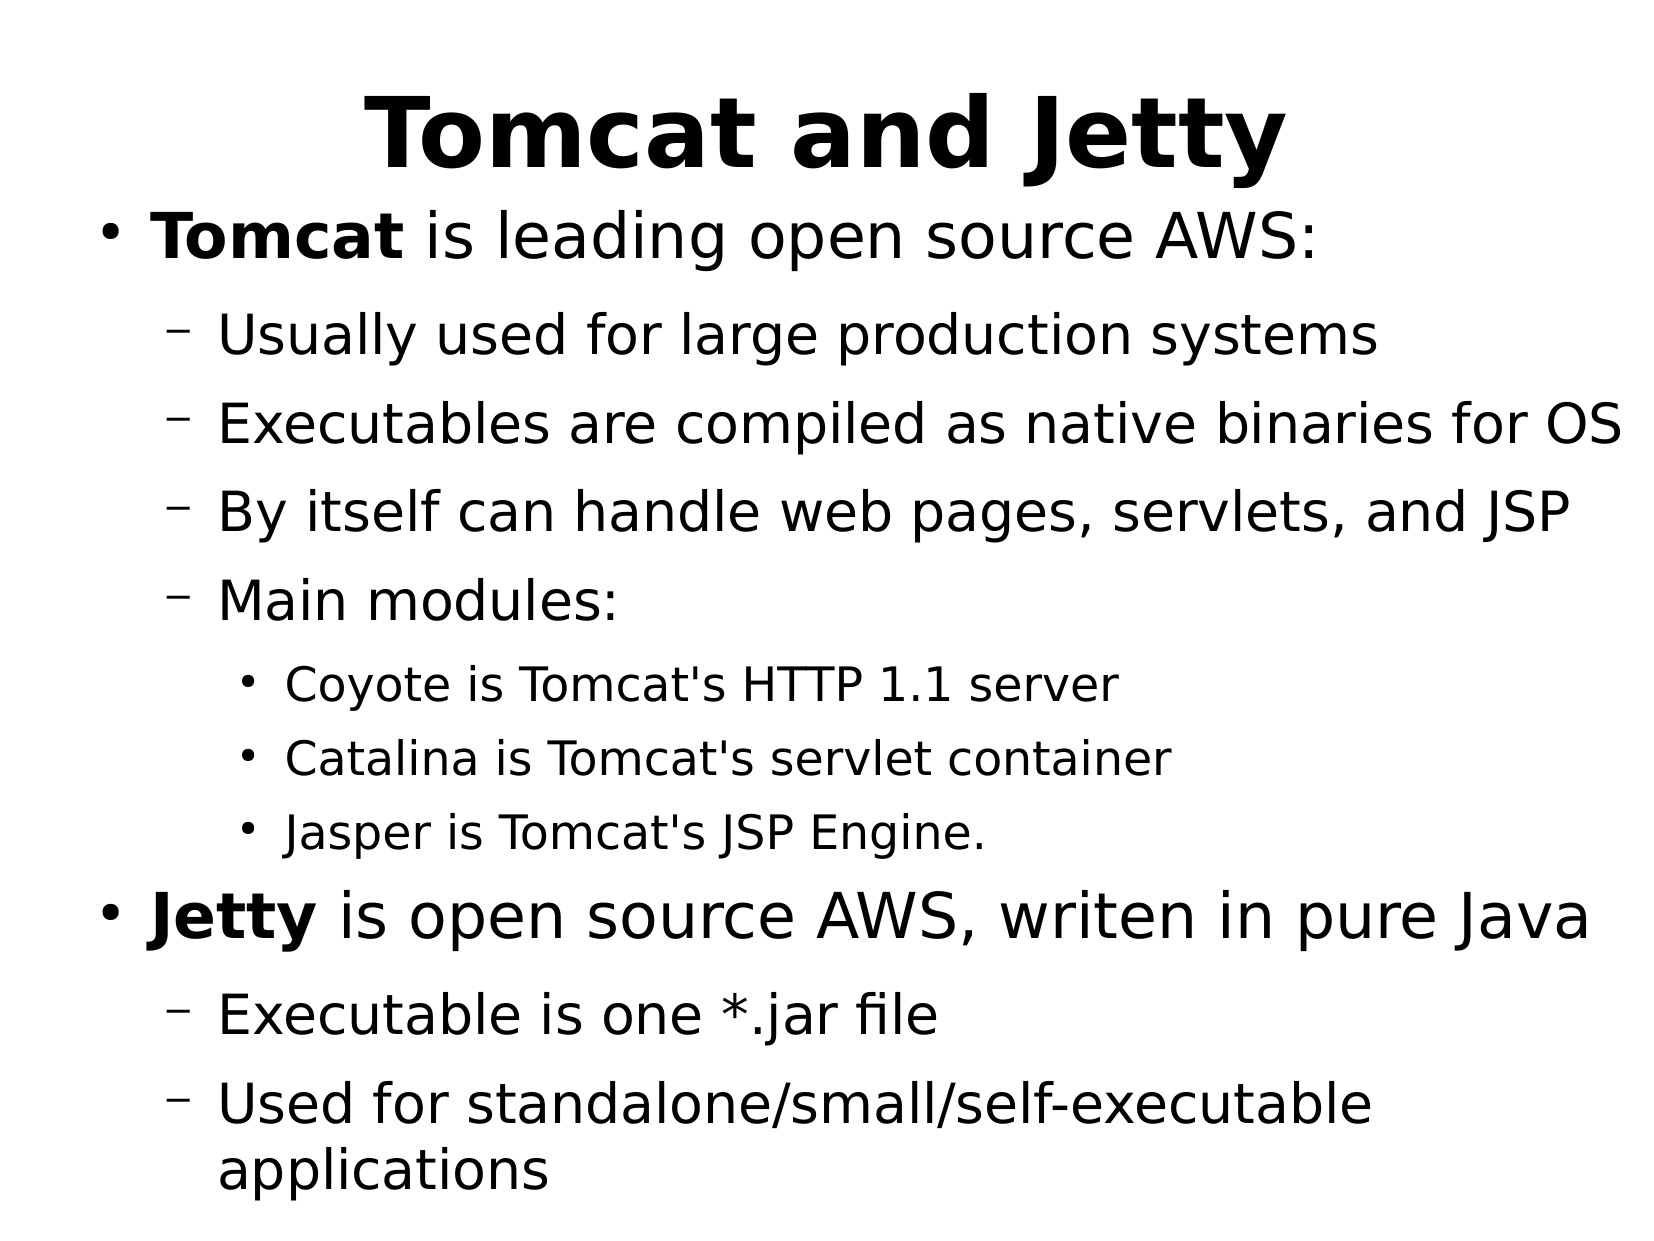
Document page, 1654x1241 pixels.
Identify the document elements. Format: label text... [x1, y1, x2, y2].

title Tomcat and Jetty [82, 49, 1571, 195]
list Tomcat is leading open source AWS: Usually used for large production systems Executables are compiled as native binaries for OS By itself can handle web pages, servlets, and JSP Main modules: Coyote is Tomcat's HTTP 1.1 server Catalina is Tomcat's servlet container Jasper is Tomcat's JSP Engine. Jetty is open source AWS, writen in pure Java Executable is one *.jar file Used for standalone/small/self-executable applications [82, 195, 1630, 1217]
